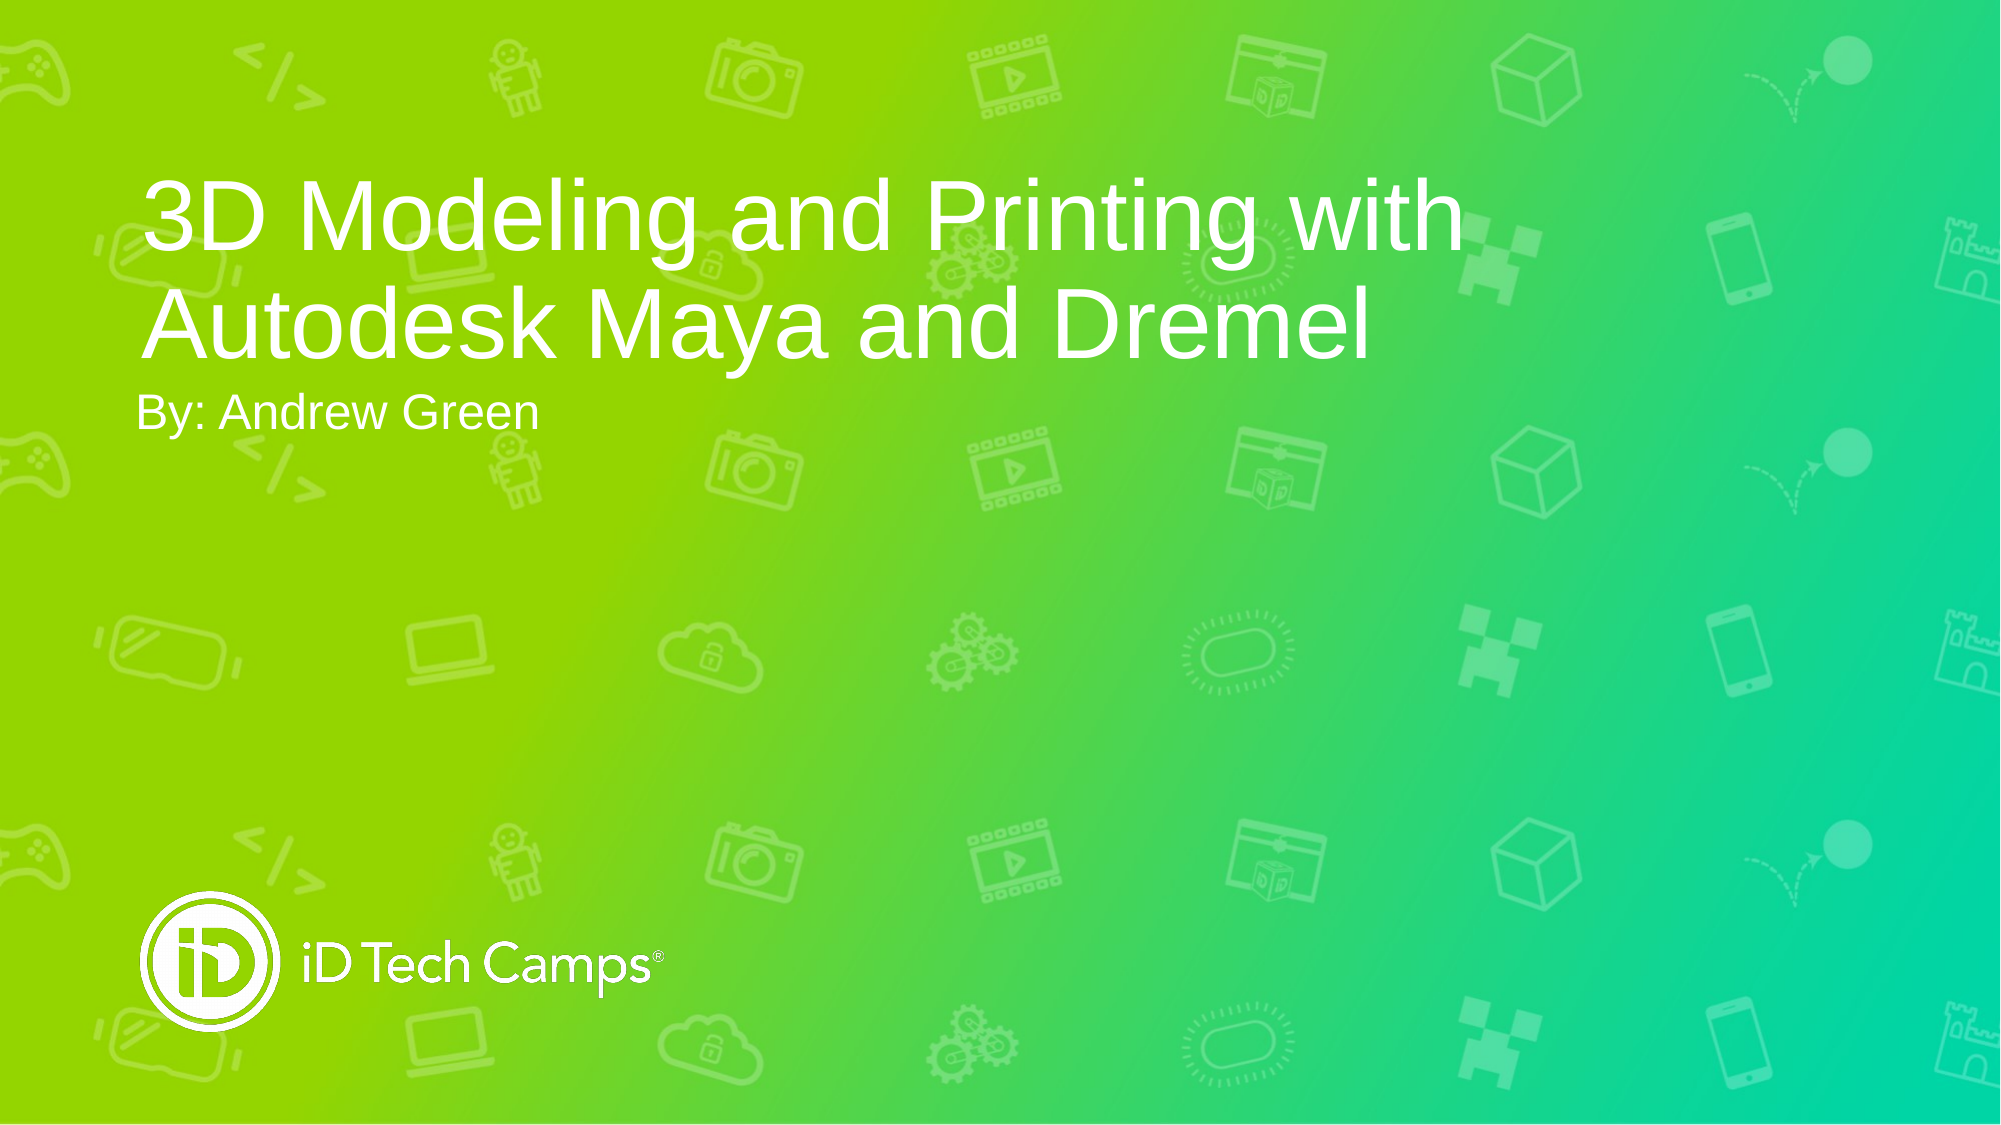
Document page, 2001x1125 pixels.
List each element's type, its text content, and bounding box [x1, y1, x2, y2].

text_box 3D Modeling and Printing with Autodesk Maya and Dremel [126, 156, 1852, 304]
picture [0, 0, 2001, 1125]
list By: Andrew Green [120, 378, 997, 465]
